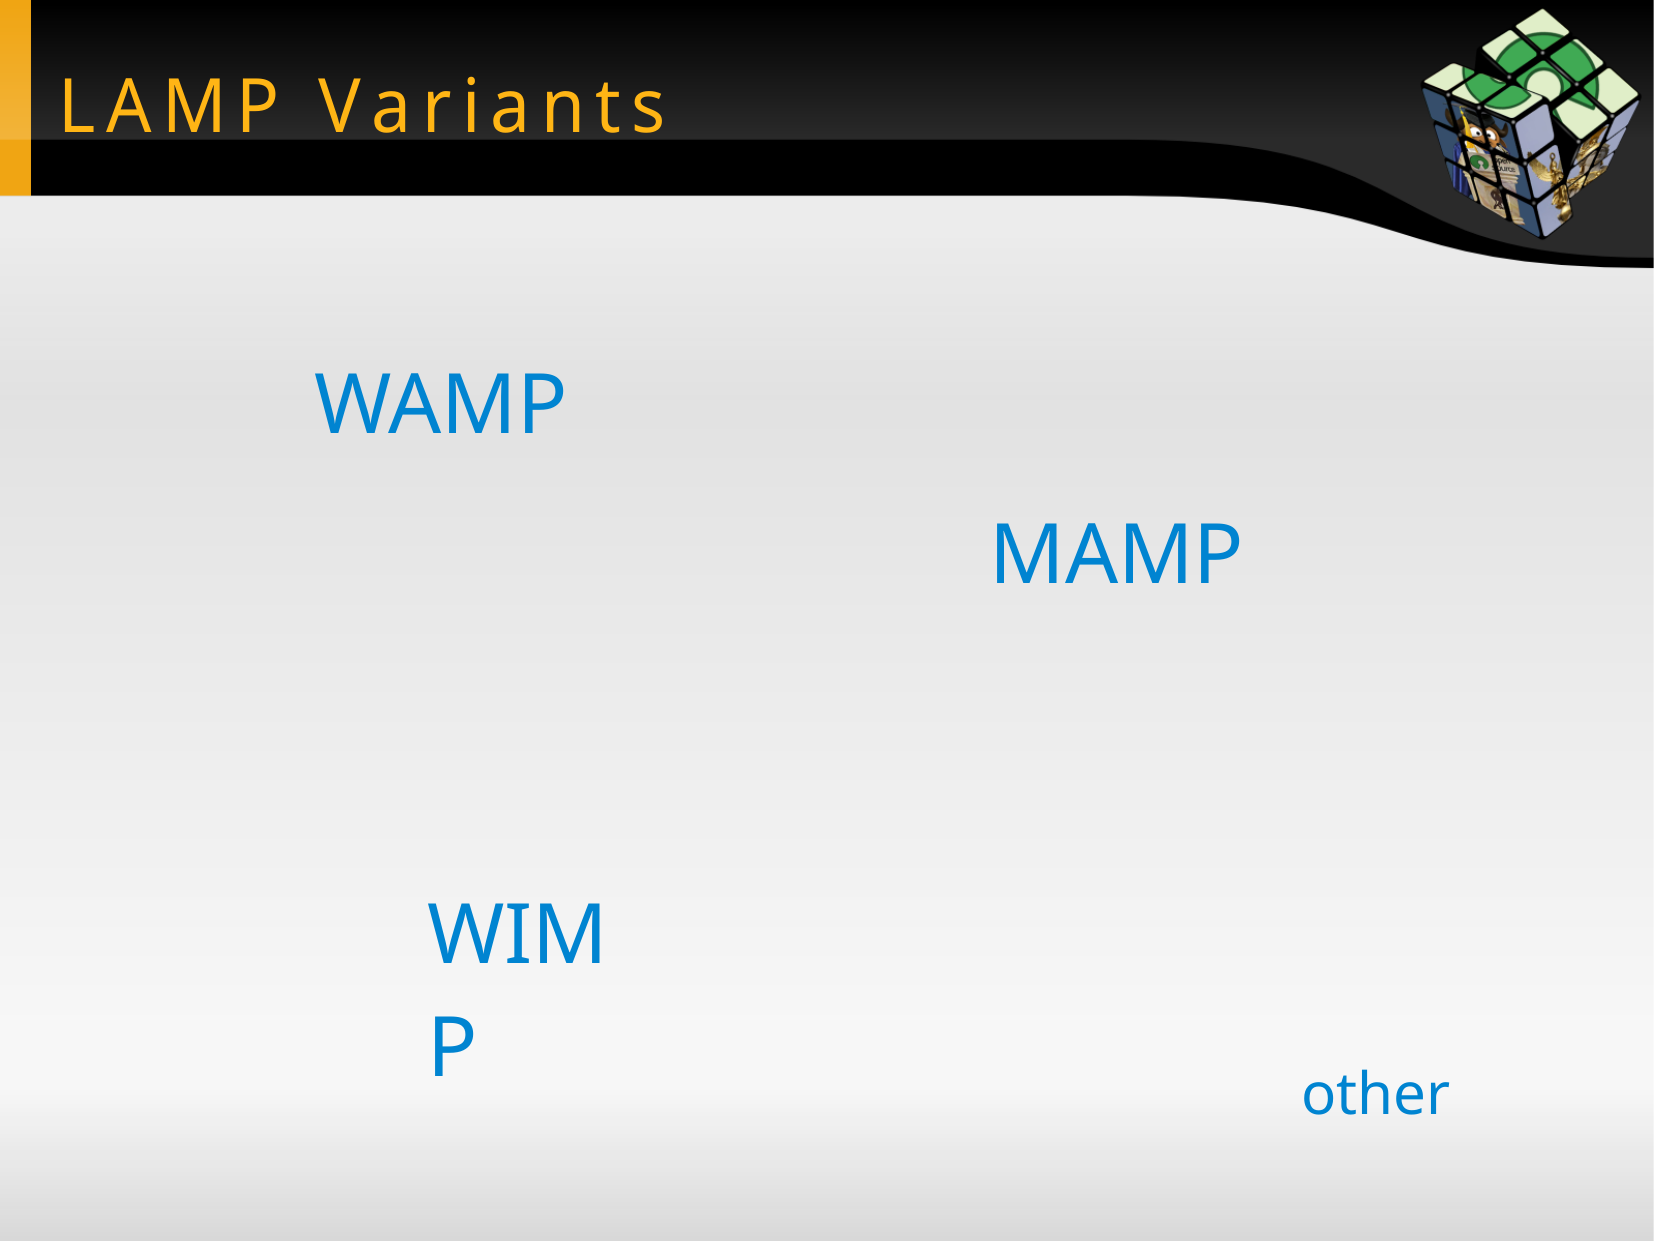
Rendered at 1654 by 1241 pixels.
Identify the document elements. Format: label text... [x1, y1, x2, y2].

text_box MAMP [975, 487, 1256, 596]
text_box other [1286, 1044, 1463, 1126]
title LAMP Variants [59, 29, 1270, 178]
text_box WAMP [300, 337, 584, 446]
picture [0, 0, 1654, 1241]
text_box WIMP [412, 866, 665, 976]
